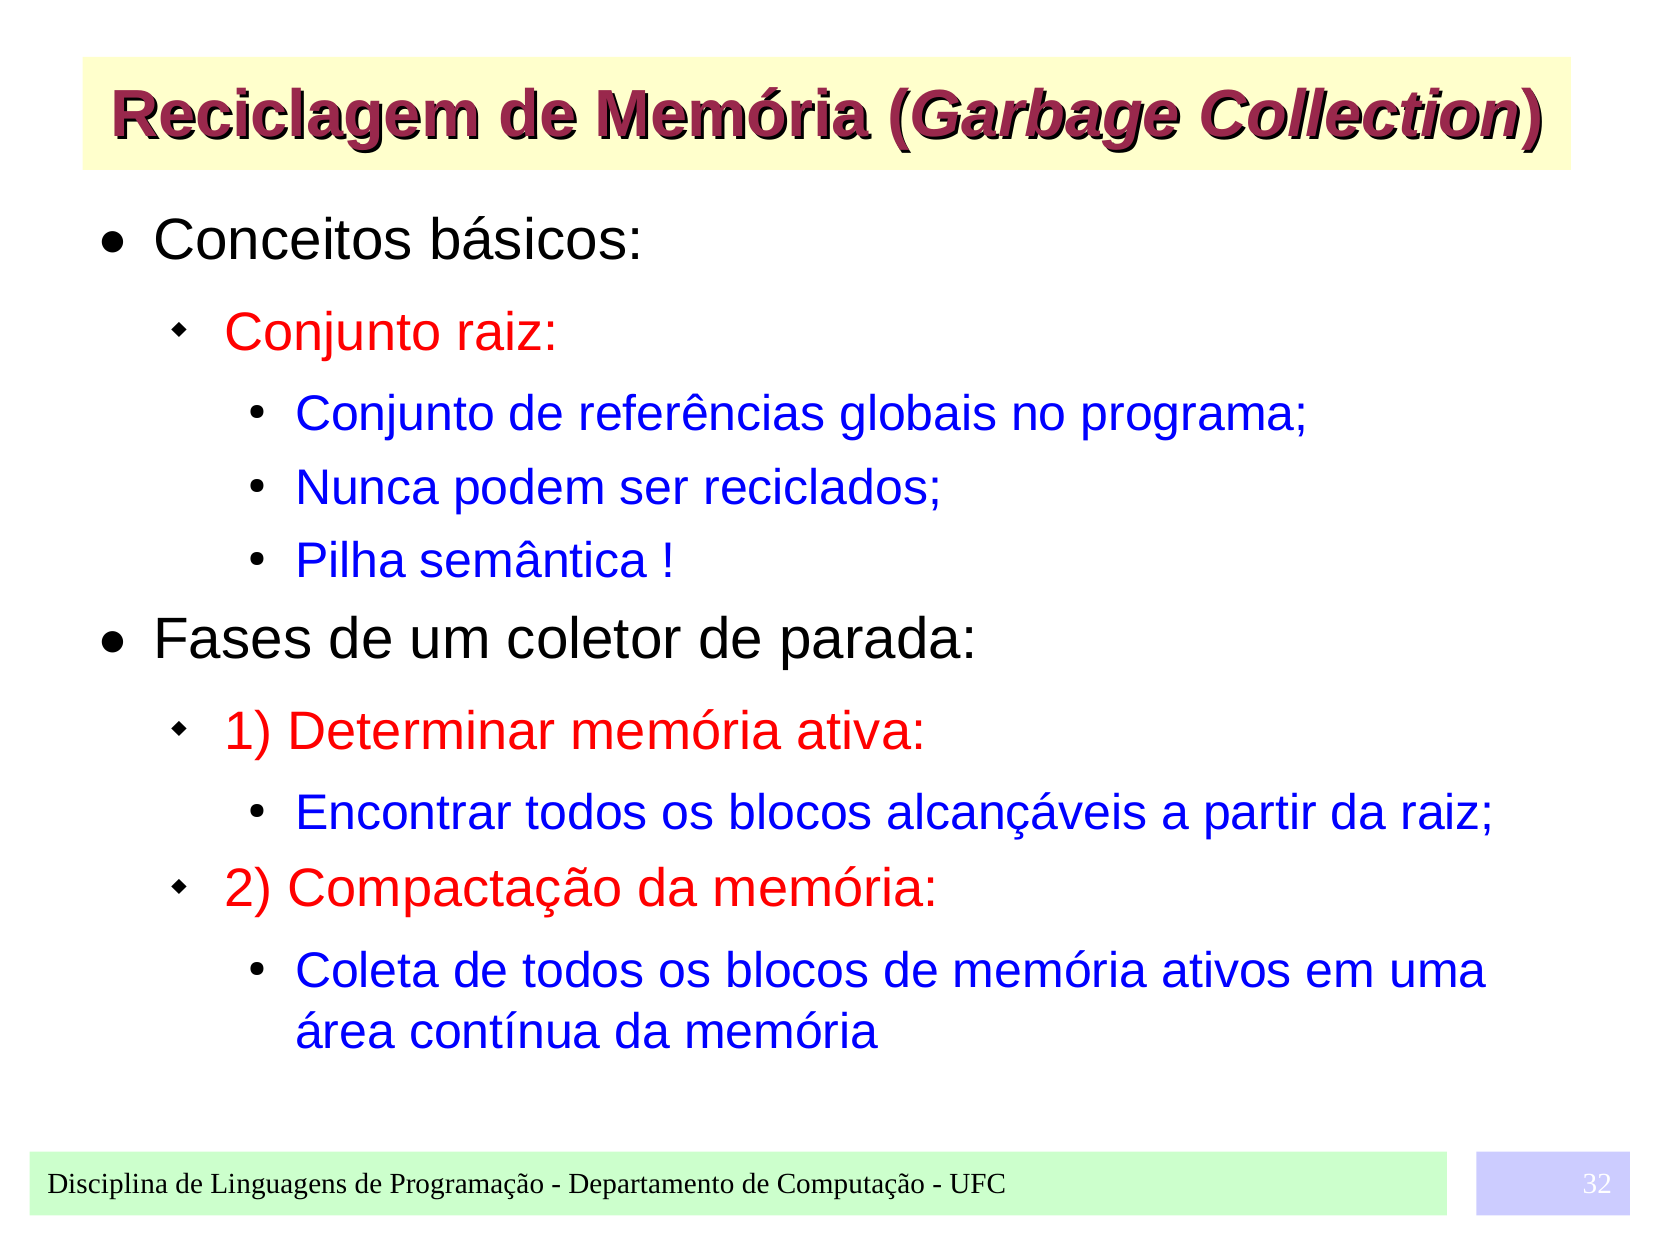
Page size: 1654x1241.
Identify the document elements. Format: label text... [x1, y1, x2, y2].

title Reciclagem de Memória (Garbage Collection) [82, 56, 1571, 170]
list Conceitos básicos: Conjunto raiz: Conjunto de referências globais no programa; Nunca podem ser reciclados; Pilha semântica ! Fases de um coletor de parada: 1) Determinar memória ativa: Encontrar todos os blocos alcançáveis a partir da raiz; 2) Compactação da memória: Coleta de todos os blocos de memória ativos em uma área contínua da memória [82, 206, 1571, 1137]
